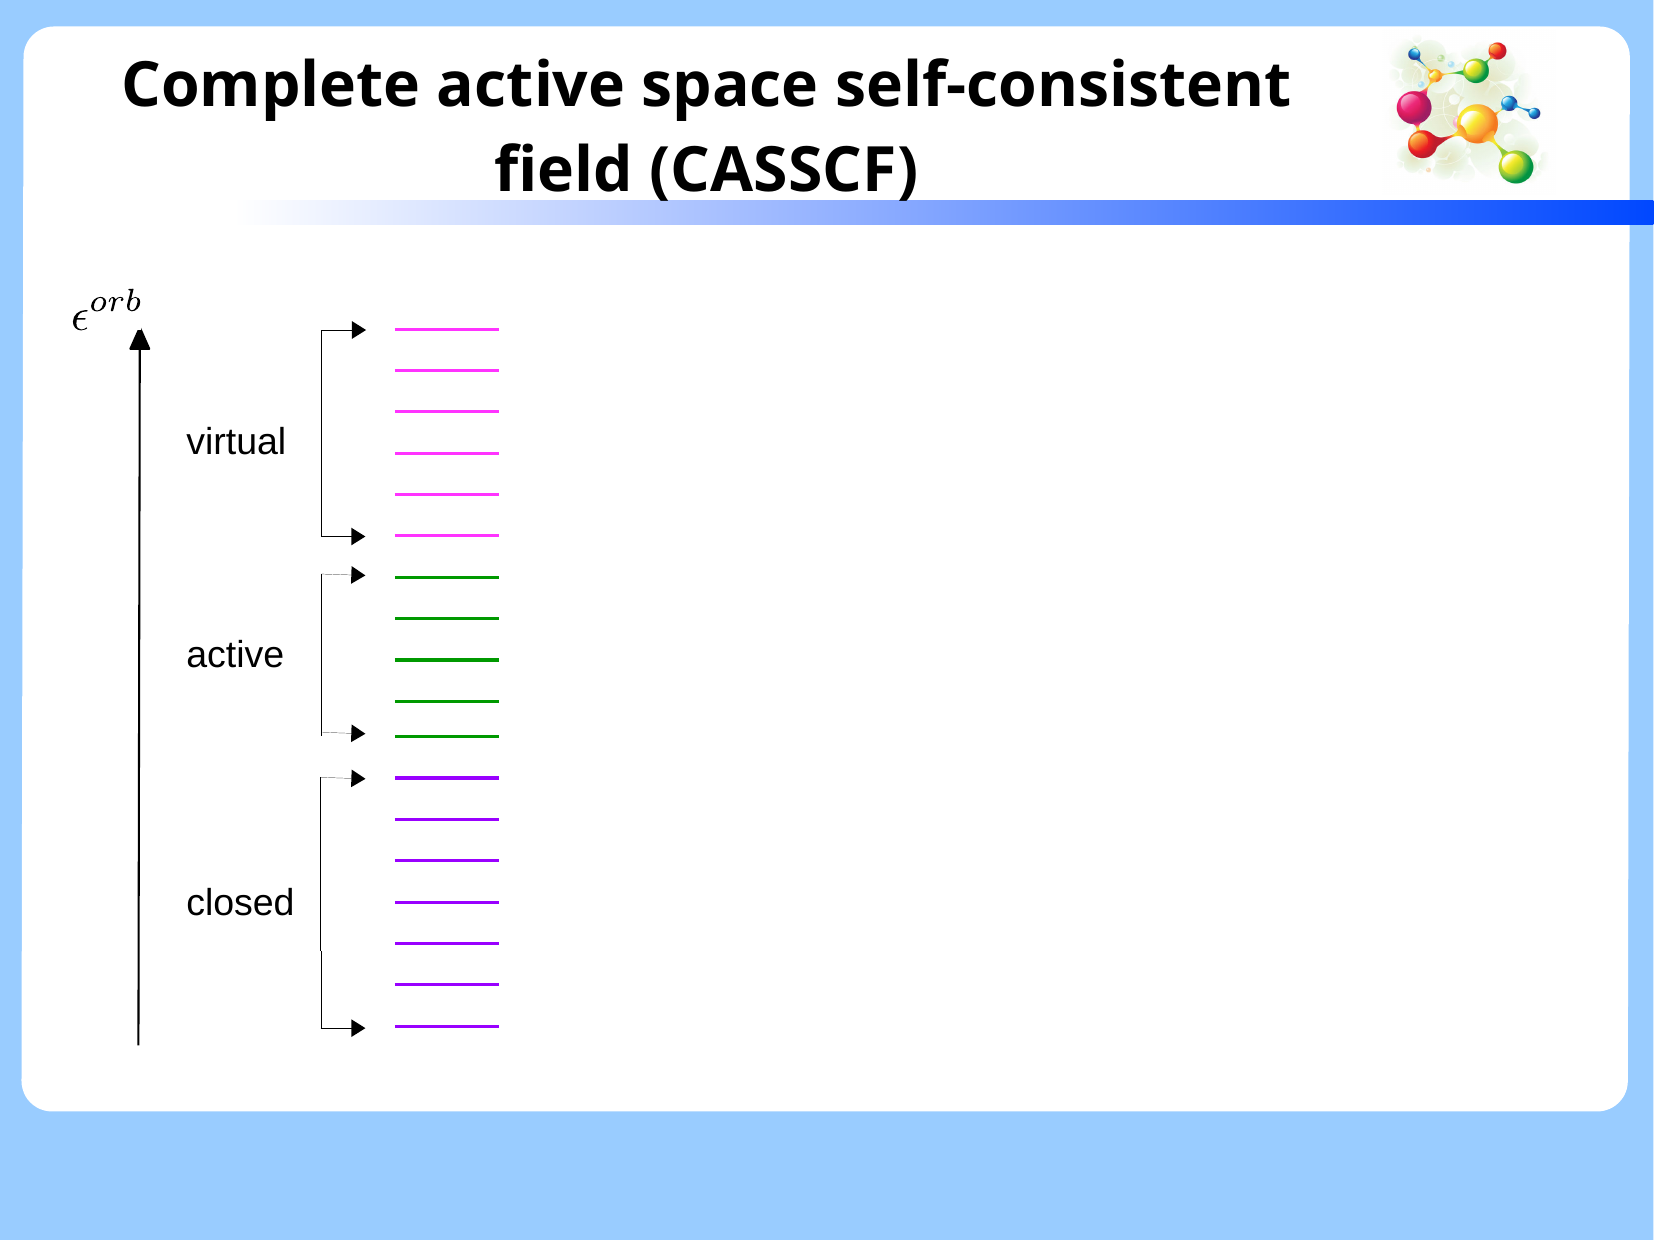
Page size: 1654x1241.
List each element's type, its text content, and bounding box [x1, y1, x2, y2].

text_box virtual [171, 413, 302, 513]
text_box closed [171, 874, 439, 931]
text_box [70, 288, 142, 331]
text_box active [171, 625, 439, 683]
picture [1382, 29, 1556, 195]
list [94, 265, 1569, 1083]
title Complete active space self-consistent field (CASSCF) [82, 49, 1332, 201]
